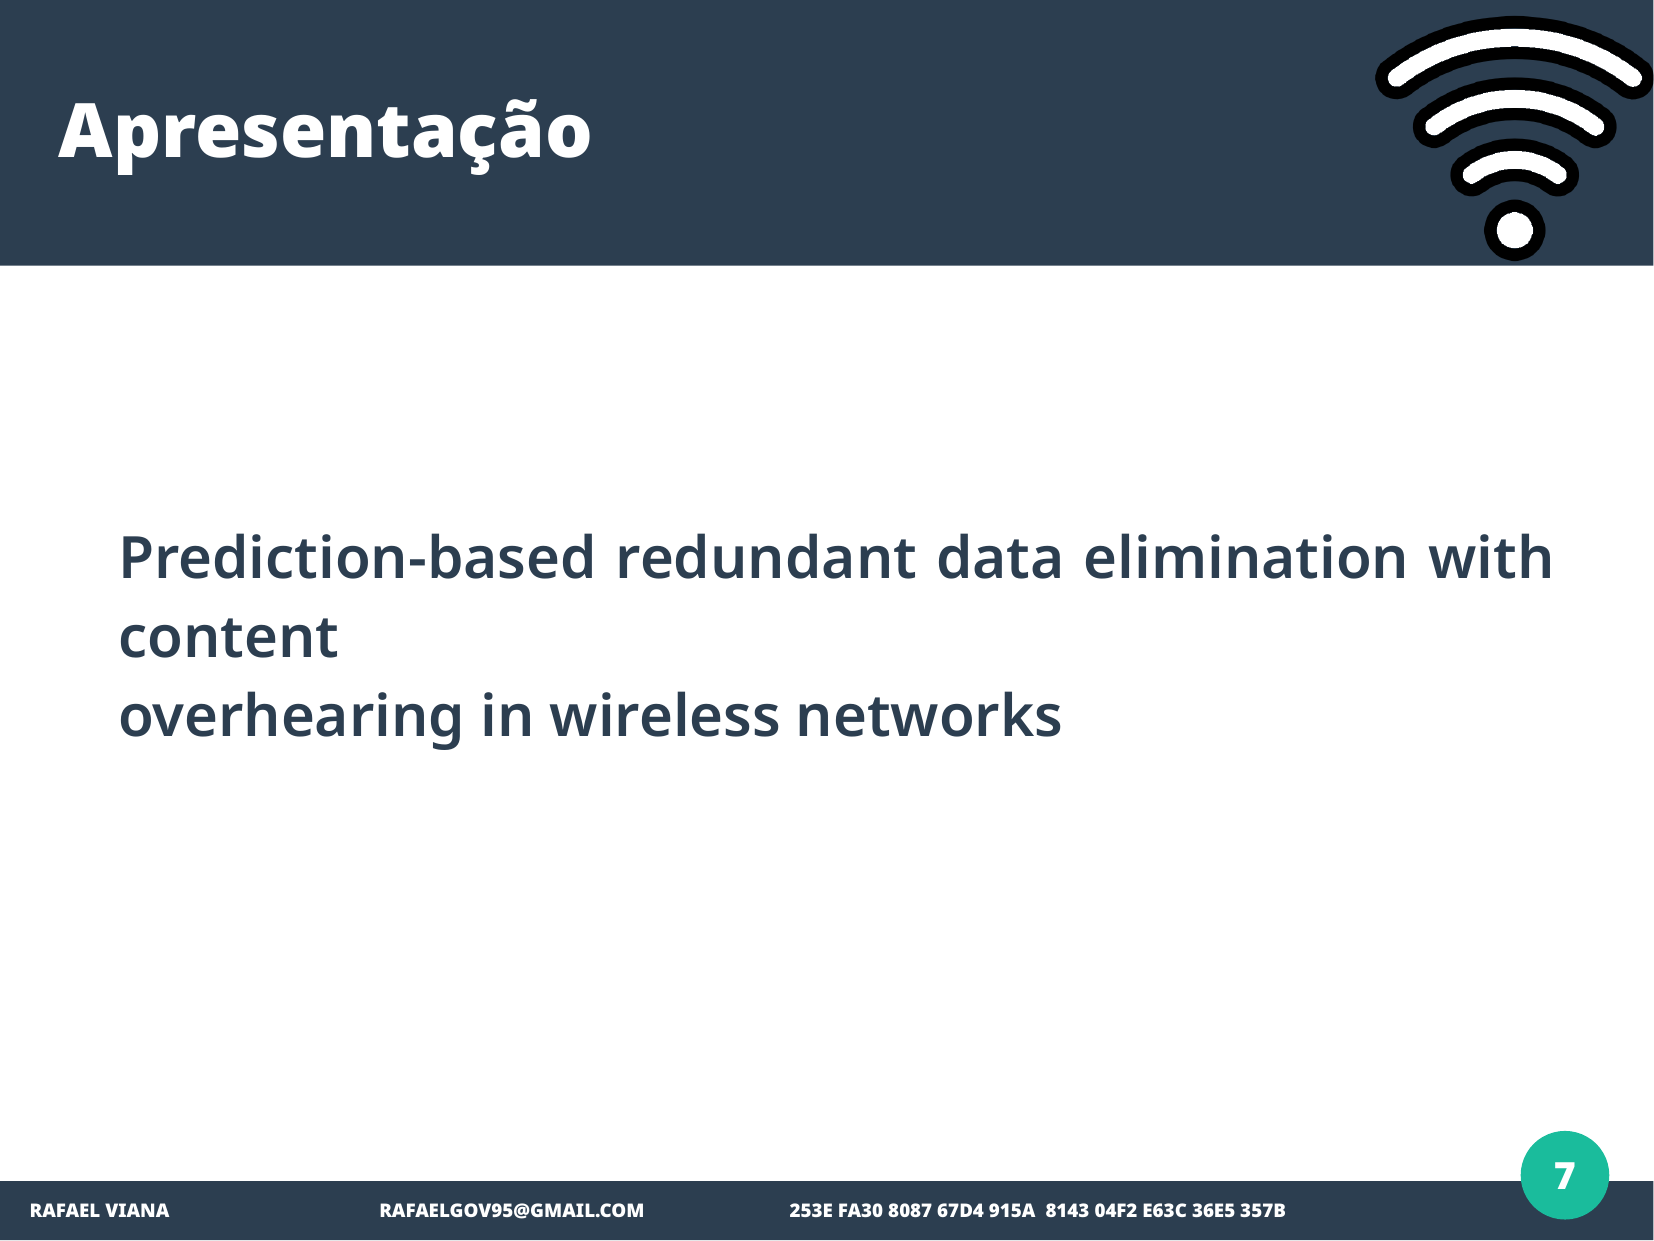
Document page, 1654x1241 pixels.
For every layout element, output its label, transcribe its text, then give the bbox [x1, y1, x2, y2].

text_box Prediction-based redundant data elimination with content overhearing in wireless networks [118, 147, 1565, 1123]
text_box RAFAEL VIANA RAFAELGOV95@GMAIL.COM 253E FA30 8087 67D4 915A 8143 04F2 E63C 36E5 357B [29, 1181, 1654, 1241]
title Apresentação [59, 49, 1375, 207]
picture [1375, 0, 1654, 278]
